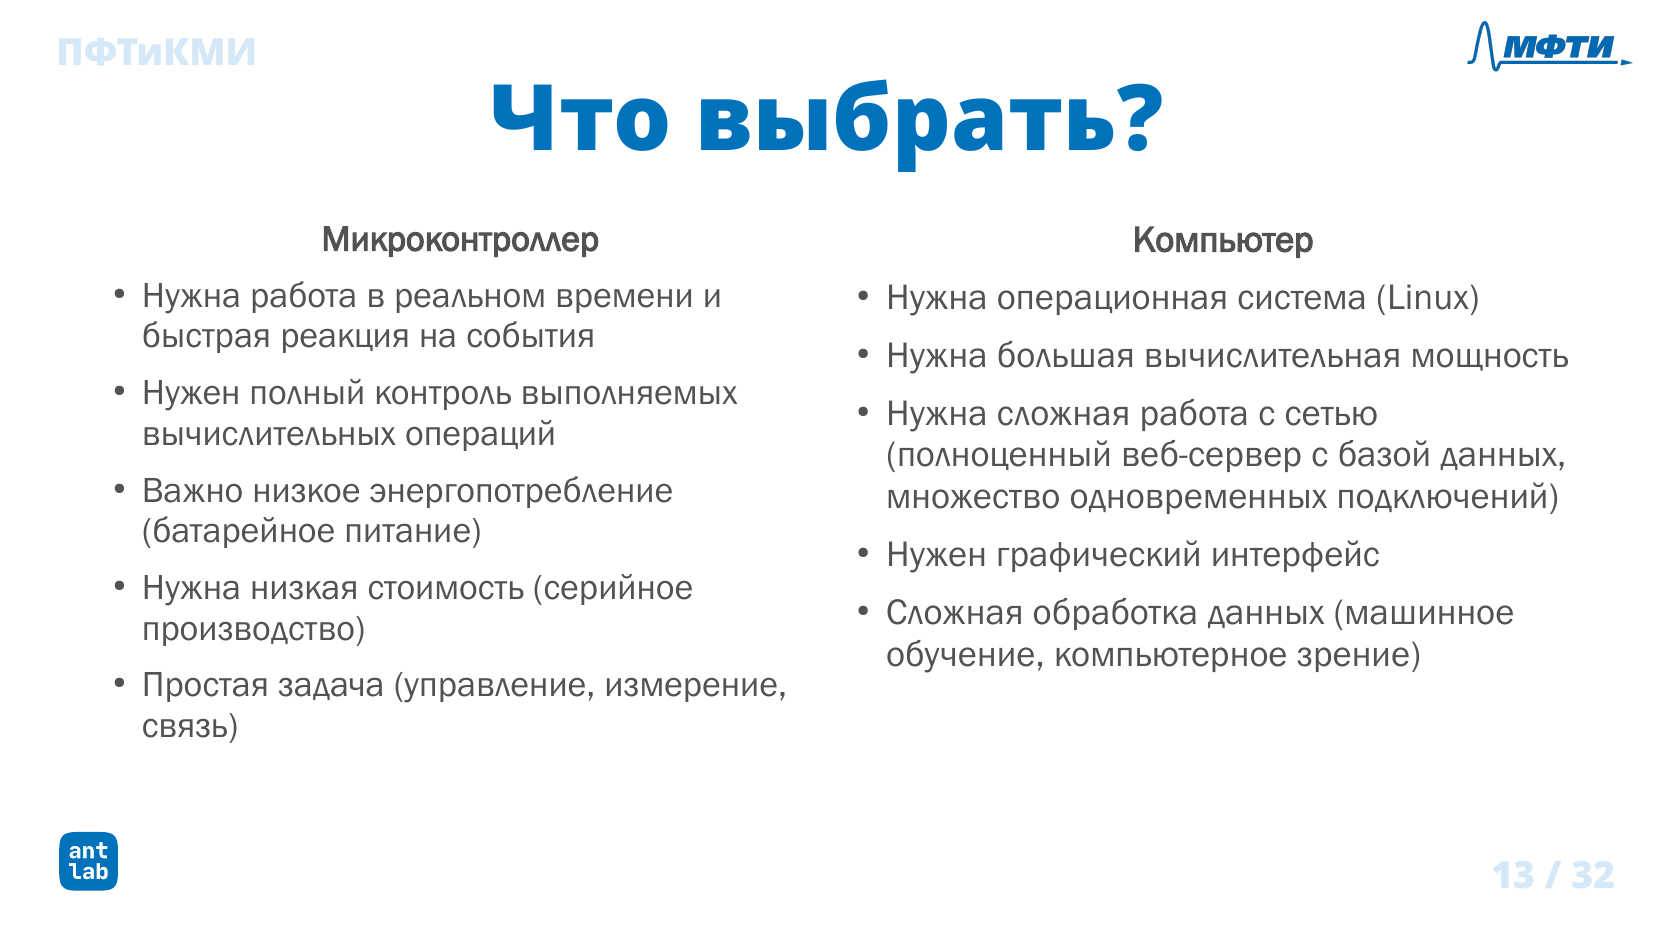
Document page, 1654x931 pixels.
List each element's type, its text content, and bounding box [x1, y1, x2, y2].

title Что выбрать? [82, 37, 1571, 193]
list Микроконтроллер Нужна работа в реальном времени и быстрая реакция на события Нужен полный контроль выполняемых вычислительных операций Важно низкое энергопотребление (батарейное питание) Нужна низкая стоимость (серийное производство) Простая задача (управление, измерение, связь) [82, 217, 809, 758]
list Компьютер Нужна операционная система (Linux) Нужна большая вычислительная мощность Нужна сложная работа с сетью (полноценный веб-сервер с базой данных, множество одновременных подключений) Нужен графический интерфейс Сложная обработка данных (машинное обучение, компьютерное зрение) [845, 217, 1572, 758]
picture [1446, 0, 1654, 93]
